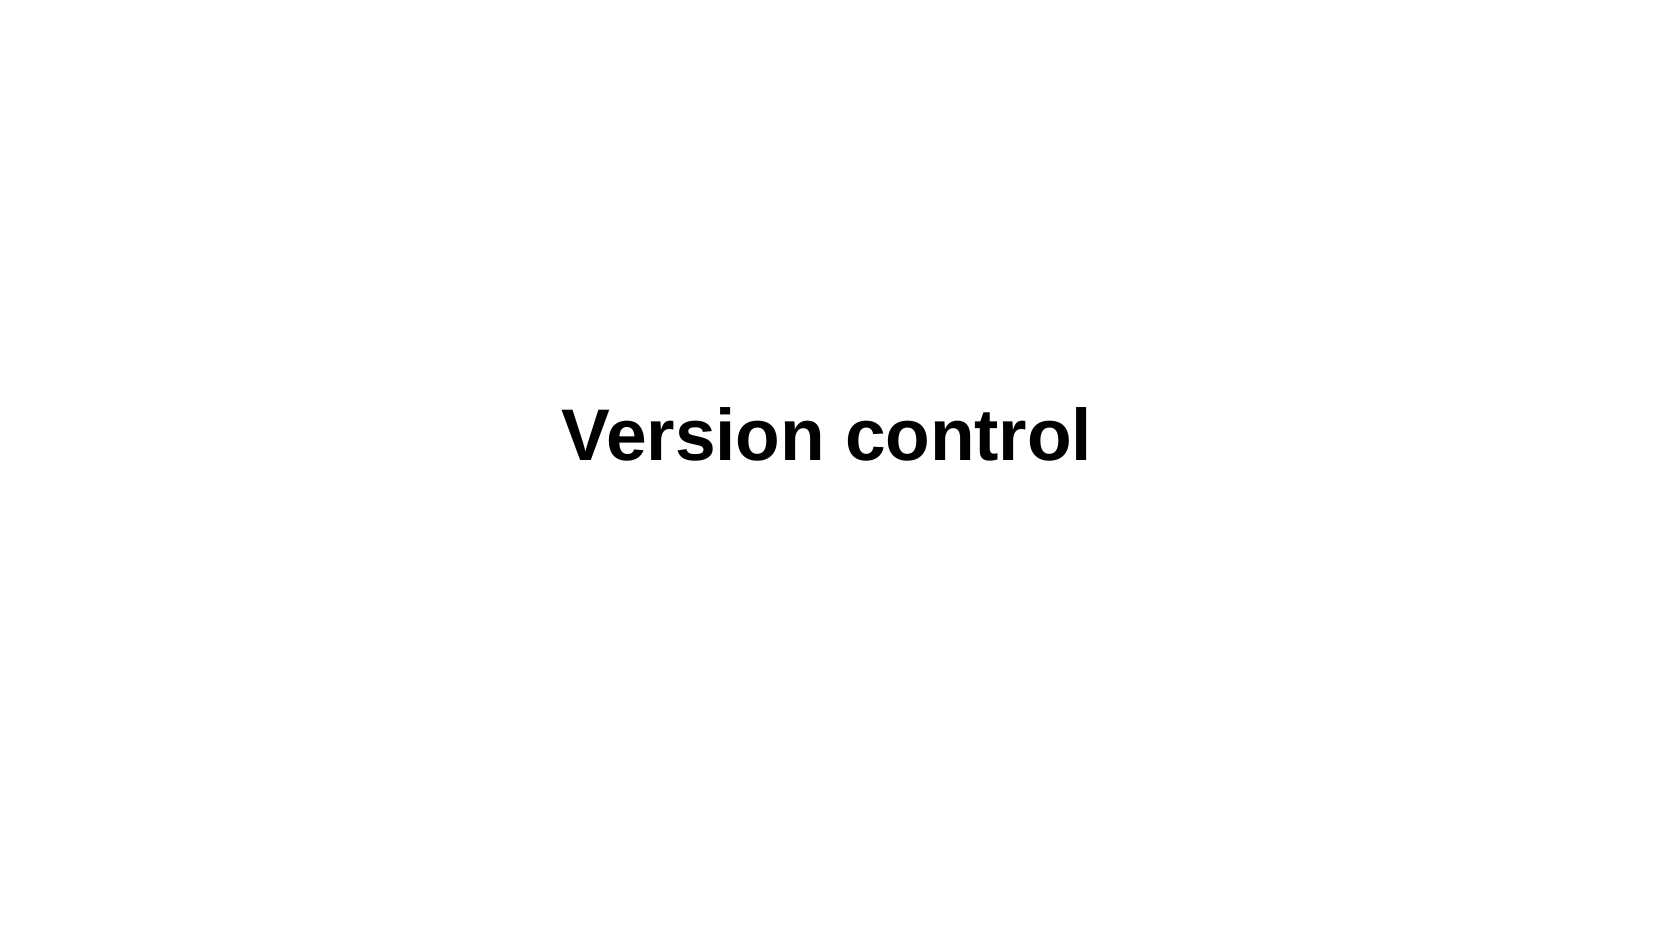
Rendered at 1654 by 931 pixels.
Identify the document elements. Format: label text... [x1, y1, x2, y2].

title Version control [82, 380, 1571, 491]
